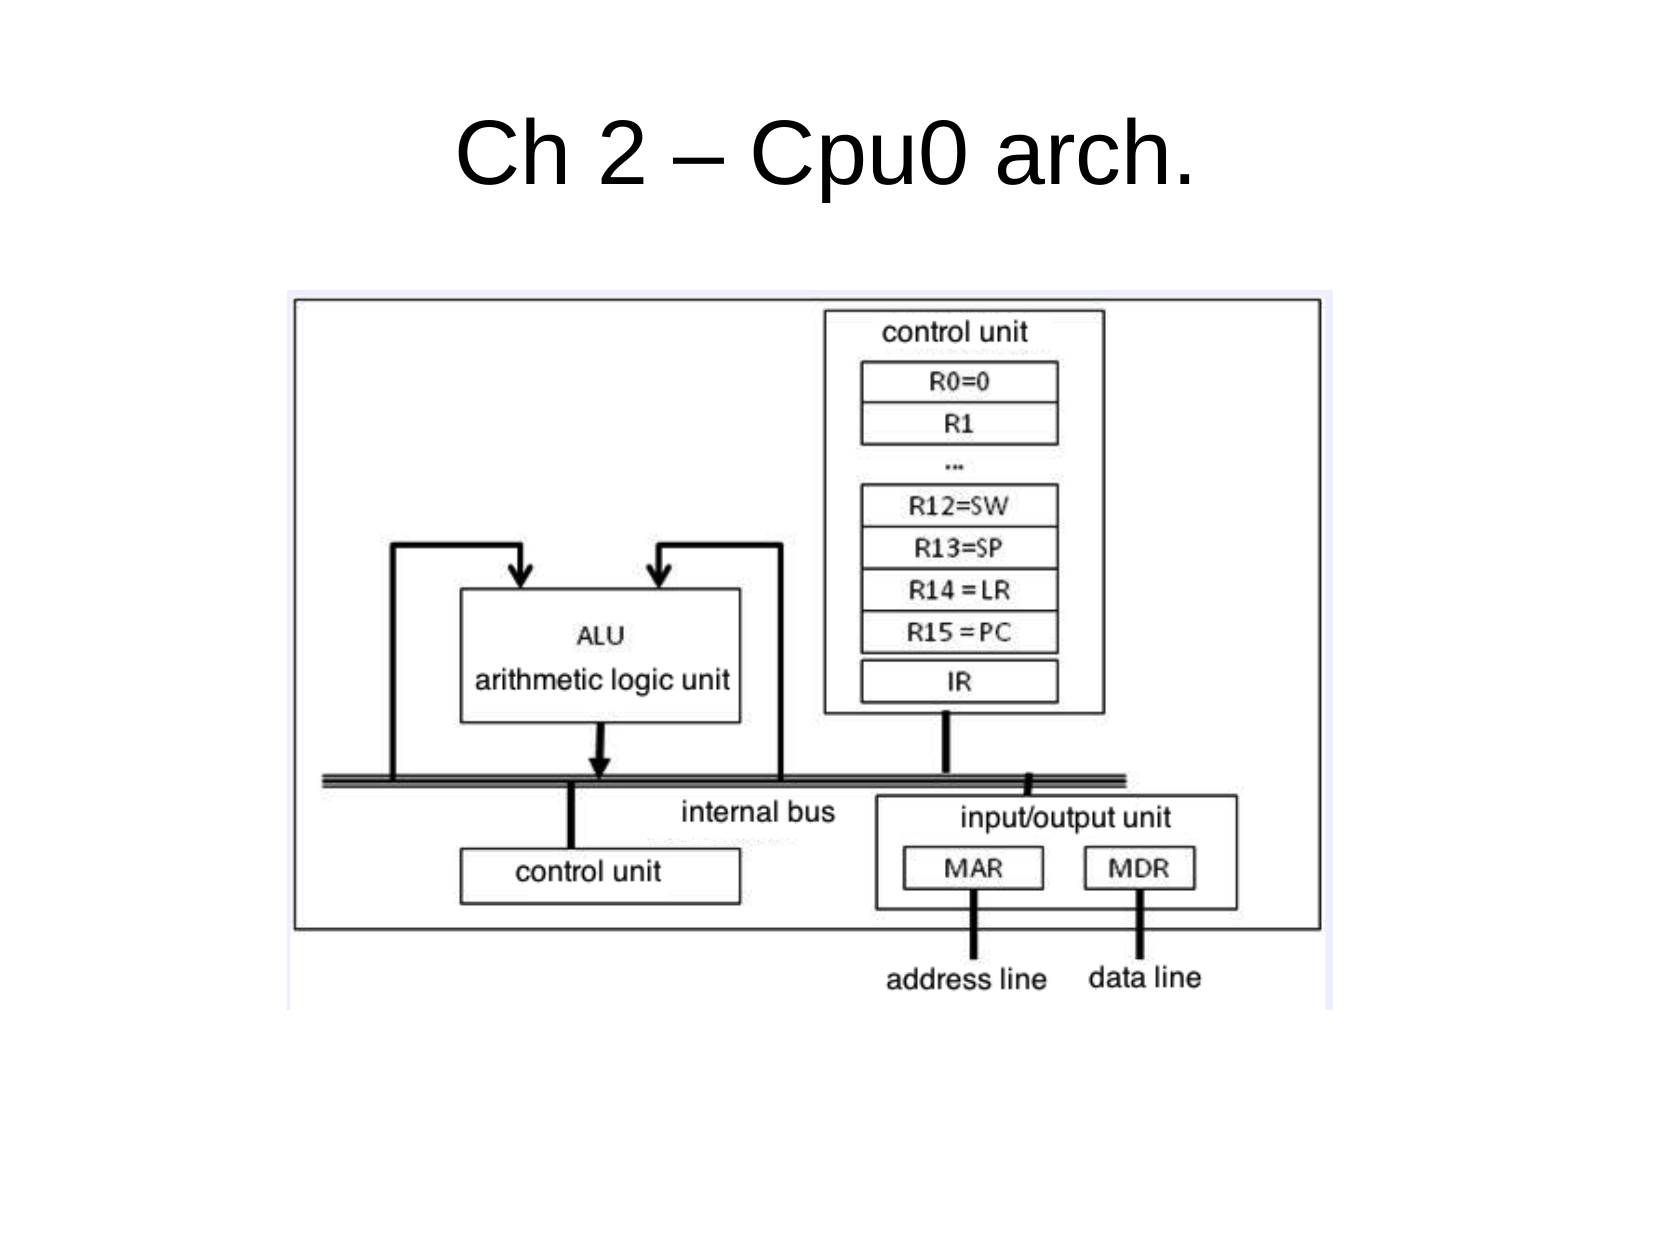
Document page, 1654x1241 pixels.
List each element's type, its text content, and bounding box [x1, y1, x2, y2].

title Ch 2 – Cpu0 arch. [82, 49, 1571, 257]
picture [287, 290, 1333, 1010]
